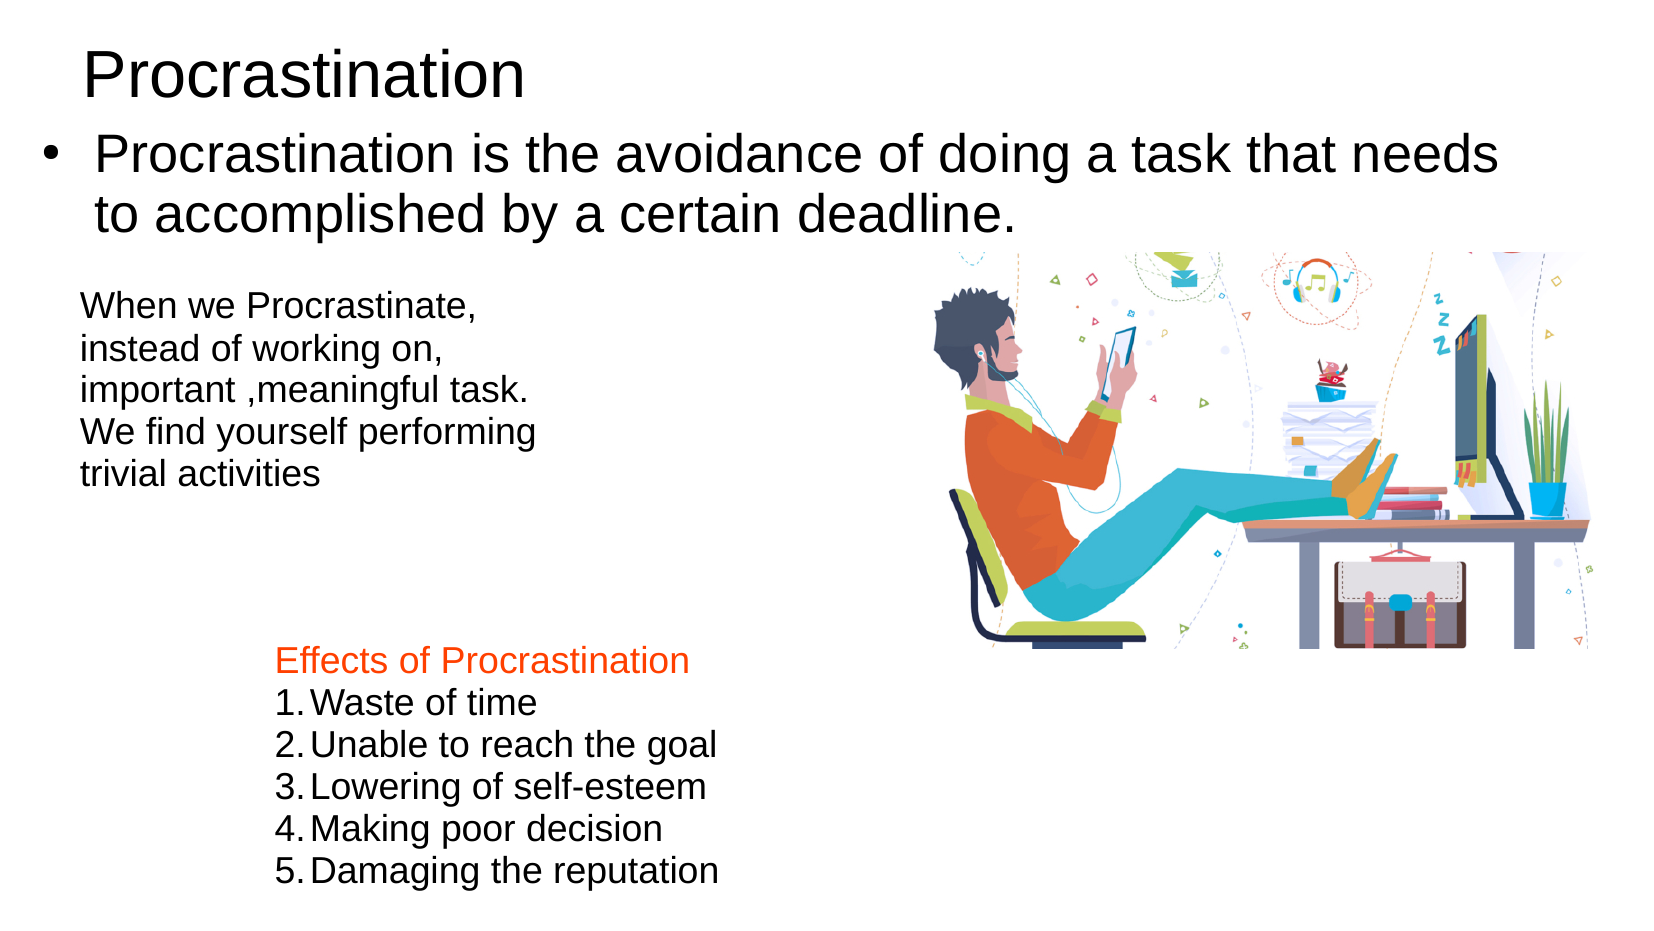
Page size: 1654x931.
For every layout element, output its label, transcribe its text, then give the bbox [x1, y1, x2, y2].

list Procrastination is the avoidance of doing a task that needs to accomplished by a certain deadline. [23, 123, 1512, 663]
text_box When we Procrastinate, instead of working on, important ,meaningful task. We find yourself performing trivial activities [64, 277, 597, 503]
text_box Effects of Procrastination Waste of time Unable to reach the goal Lowering of self-esteem Making poor decision Damaging the reputation [259, 631, 863, 899]
title Procrastination [82, 37, 1571, 119]
picture [903, 252, 1625, 649]
